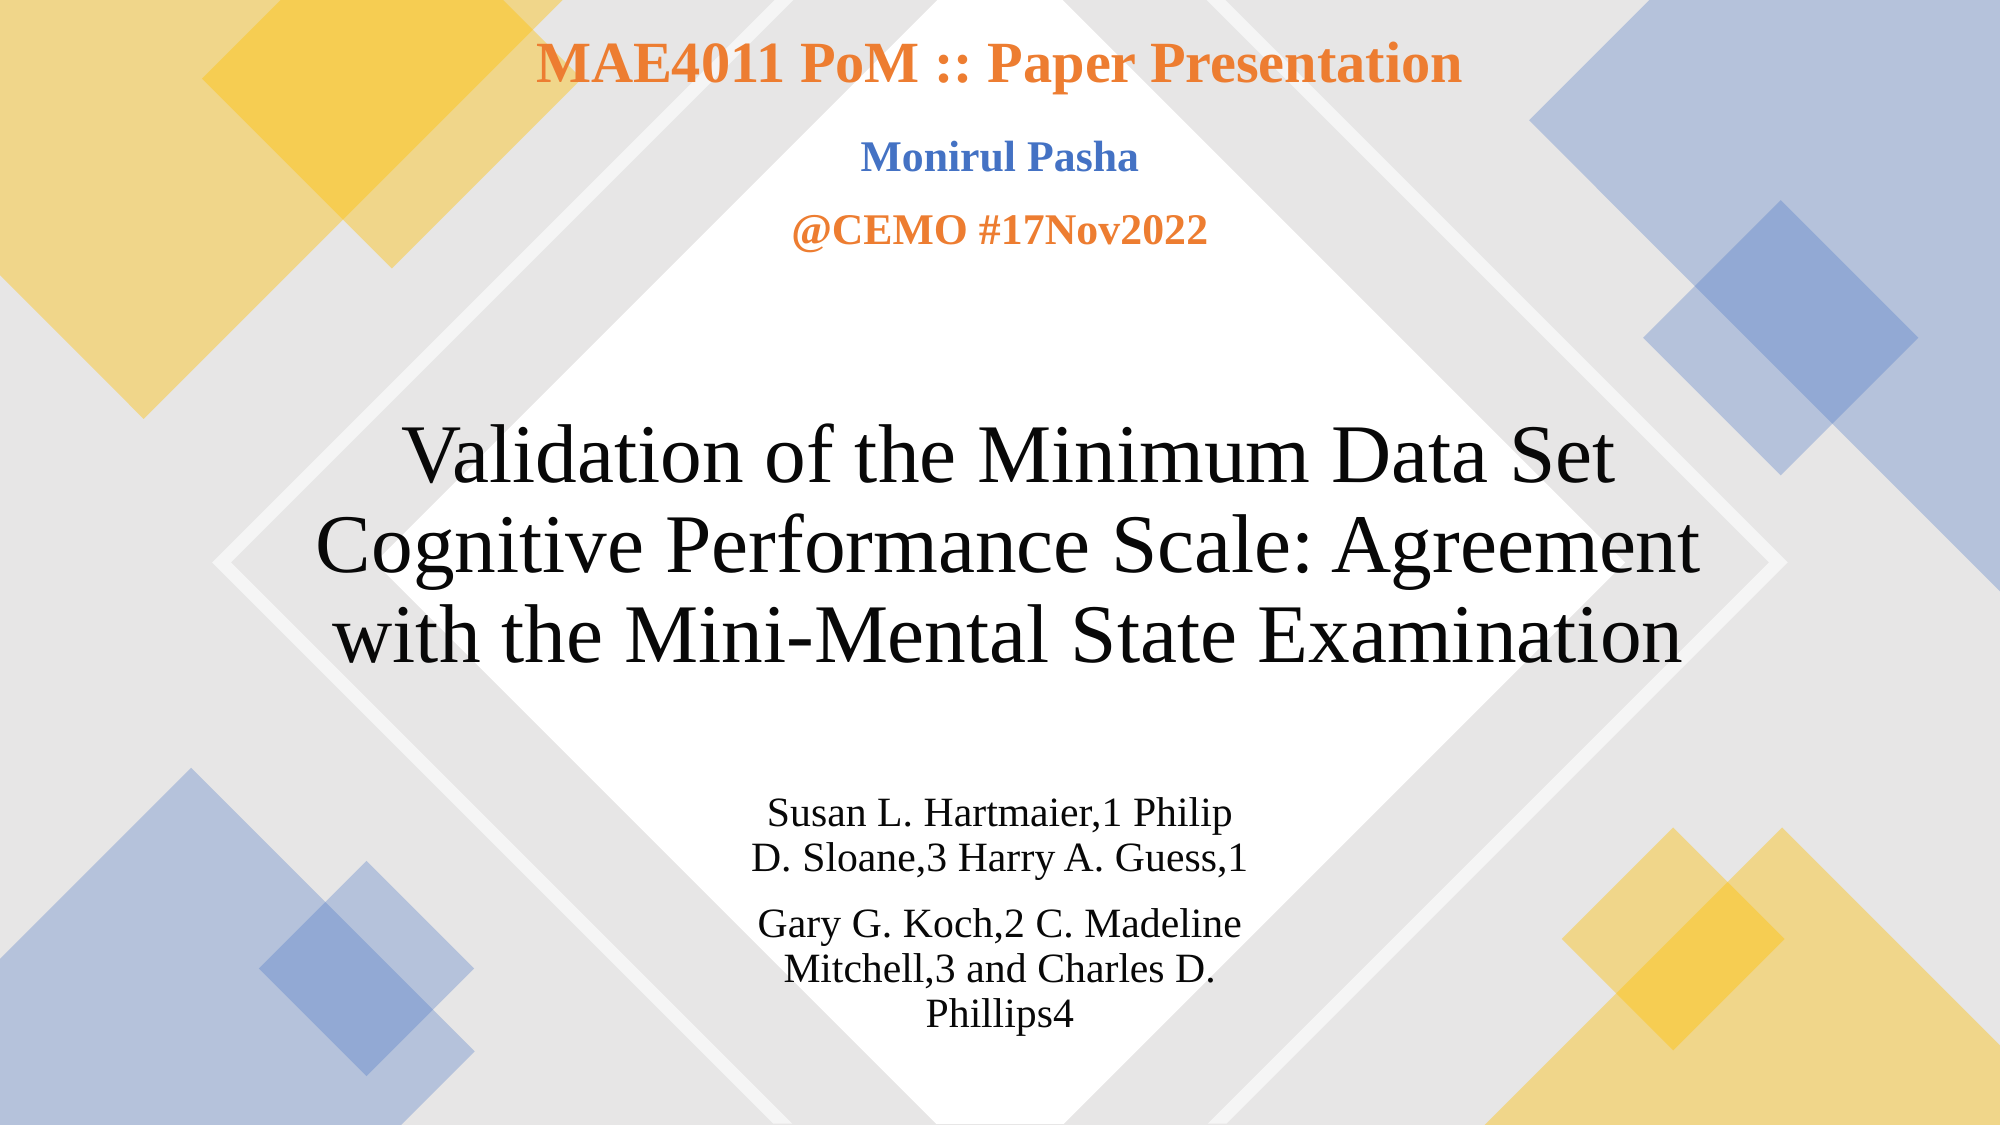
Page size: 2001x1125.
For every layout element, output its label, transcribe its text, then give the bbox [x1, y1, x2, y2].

text_box [0, 0, 2000, 1125]
title Validation of the Minimum Data Set Cognitive Performance Scale: Agreement with the Mini-Mental State Examination [284, 310, 1734, 781]
text_box MAE4011 PoM :: Paper Presentation Monirul Pasha @CEMO #17Nov2022 [107, 32, 1893, 264]
subtitle Susan L. Hartmaier,1 Philip D. Sloane,3 Harry A. Guess,1 Gary G. Koch,2 C. Madeline Mitchell,3 and Charles D. Phillips4 [728, 782, 1272, 971]
